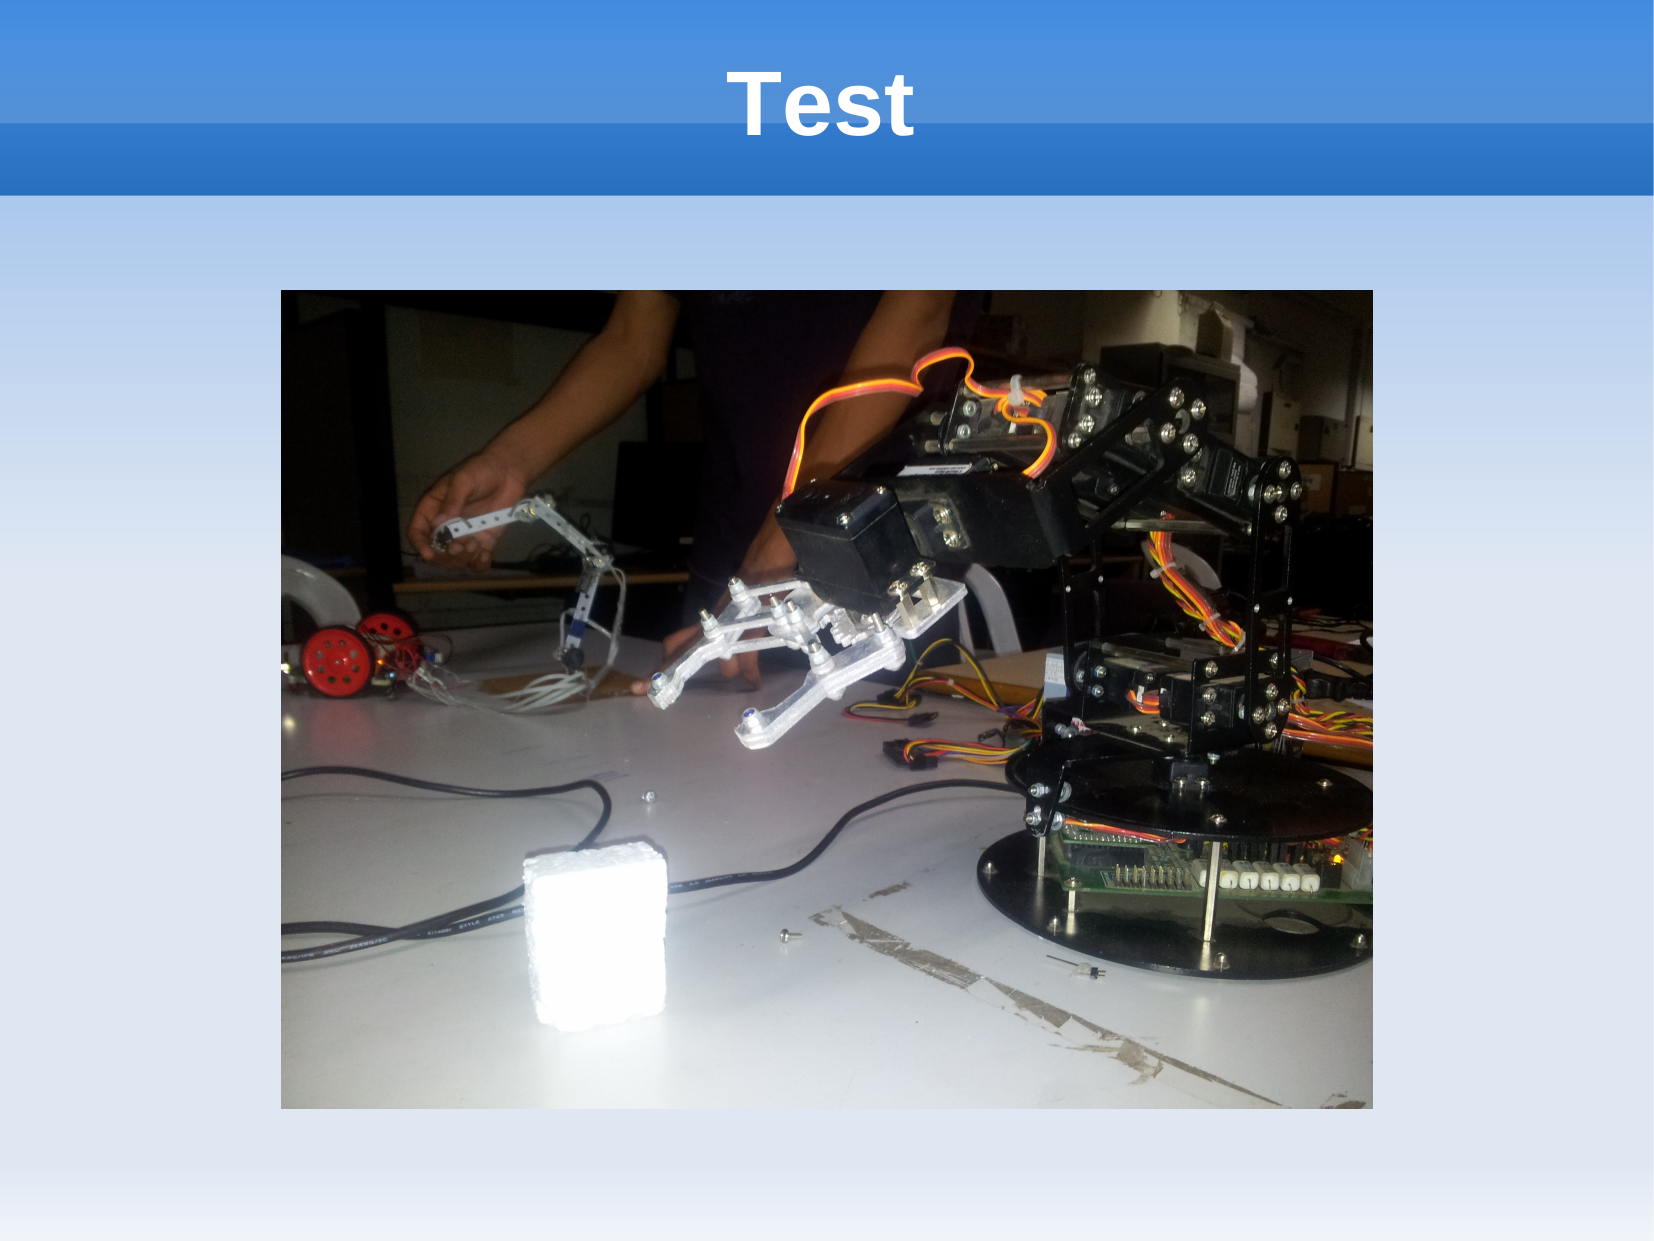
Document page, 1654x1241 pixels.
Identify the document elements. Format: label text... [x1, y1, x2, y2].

title Test [76, 0, 1565, 208]
picture [0, 0, 1654, 1241]
